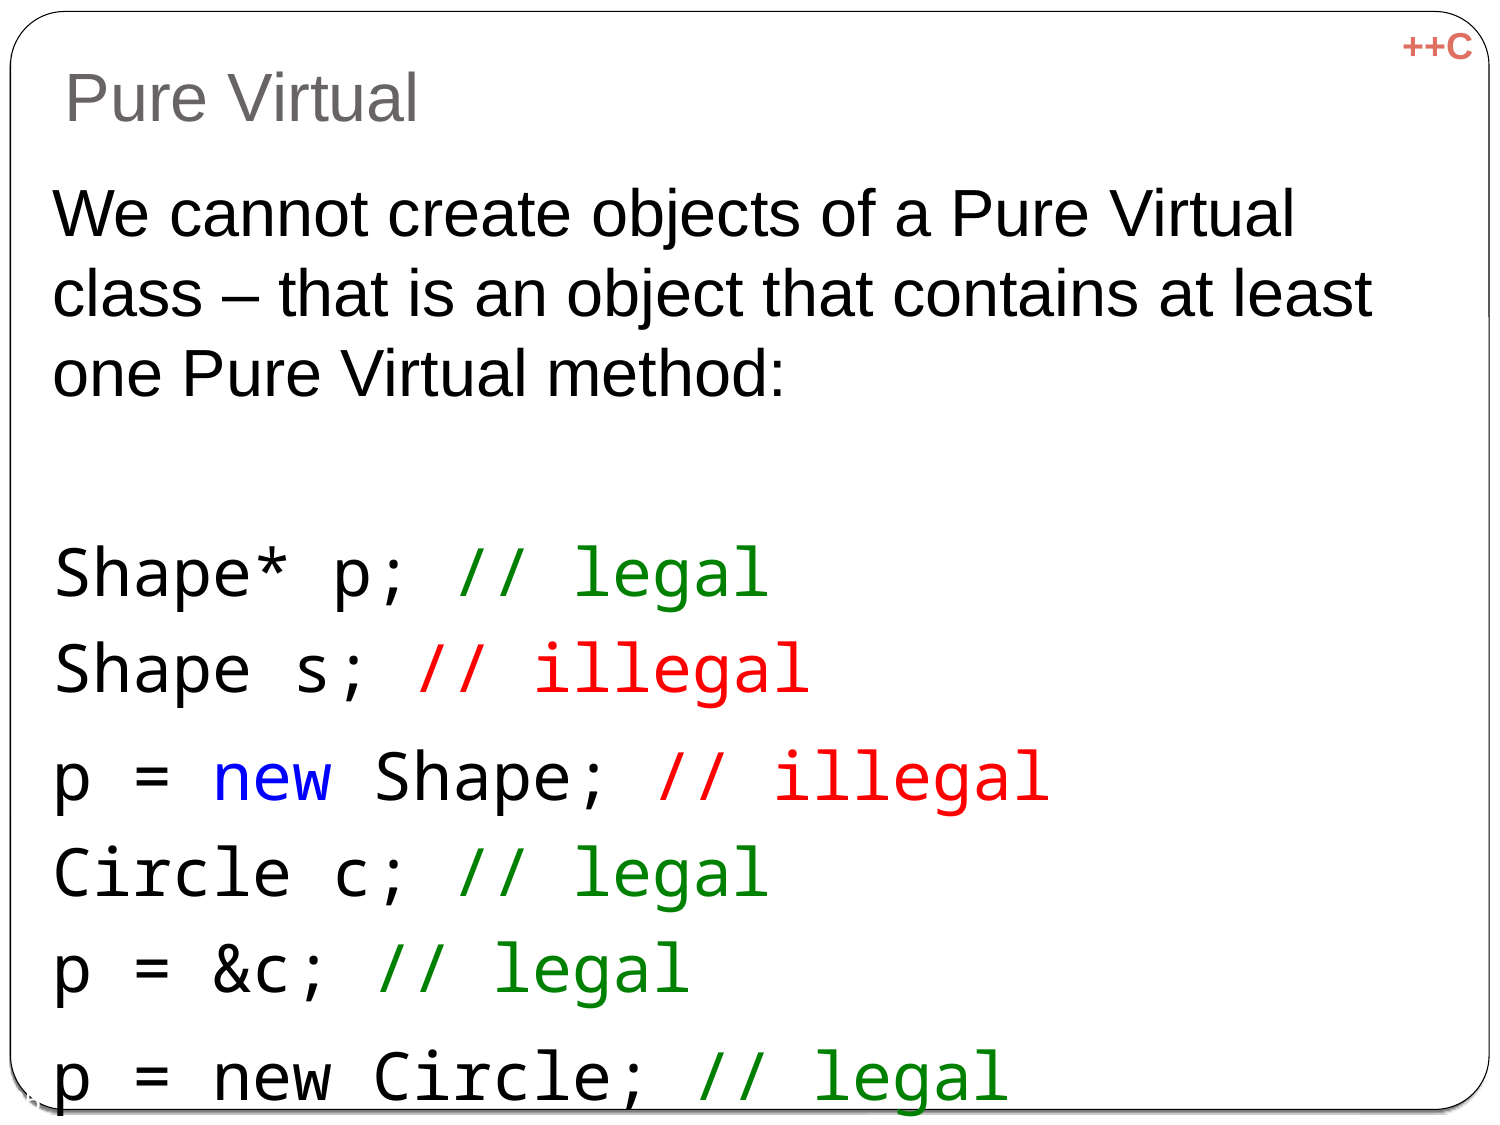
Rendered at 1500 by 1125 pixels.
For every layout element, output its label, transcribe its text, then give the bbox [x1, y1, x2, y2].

title Pure Virtual [50, 45, 1450, 150]
slide_number <number> [0, 1074, 50, 1125]
list We cannot create objects of a Pure Virtual class – that is an object that contains at least one Pure Virtual method: Shape* p; // legal Shape s; // illegal p = new Shape; // illegal Circle c; // legal p = &c; // legal p = new Circle; // legal [37, 162, 1463, 1088]
